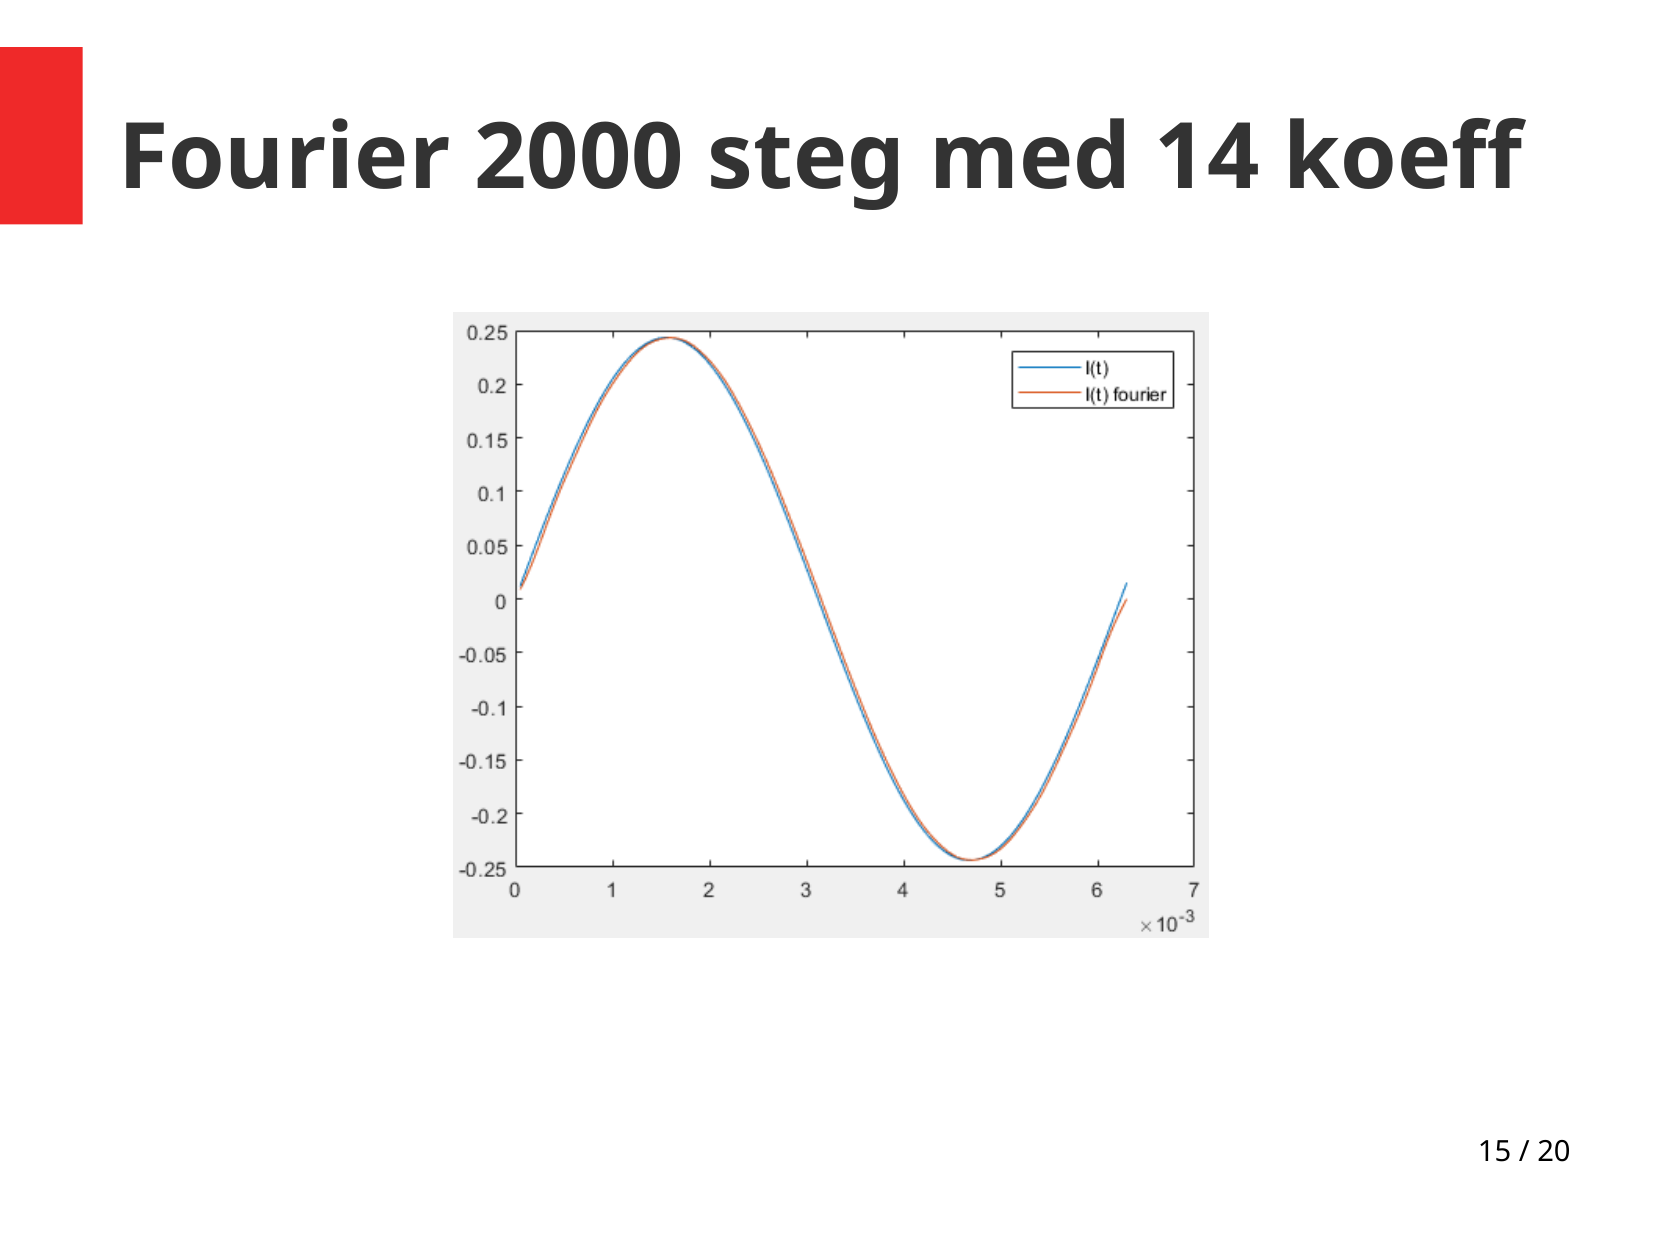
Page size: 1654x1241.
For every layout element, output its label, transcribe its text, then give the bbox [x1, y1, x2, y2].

title Fourier 2000 steg med 14 koeff [118, 49, 1571, 257]
picture [453, 312, 1209, 938]
